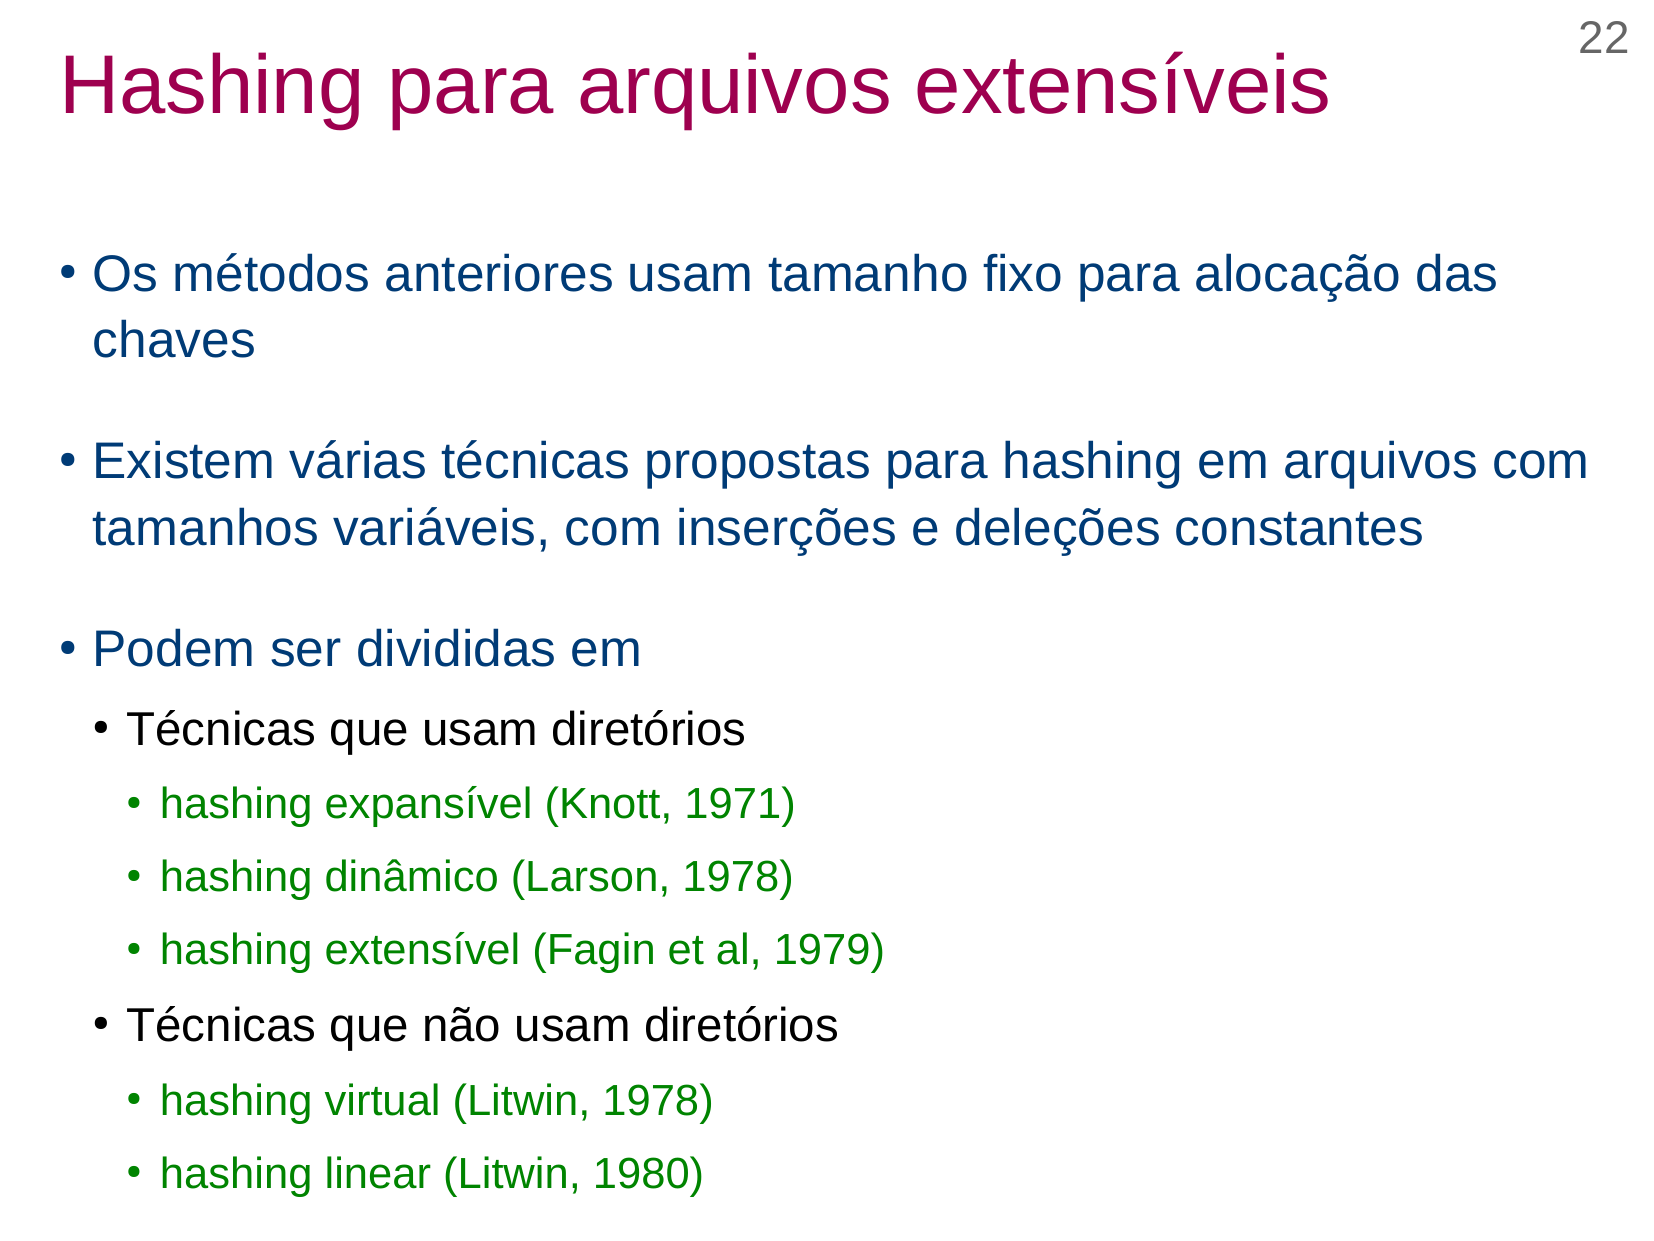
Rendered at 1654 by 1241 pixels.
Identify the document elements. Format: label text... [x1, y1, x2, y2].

title Hashing para arquivos extensíveis [59, 29, 1595, 148]
list Os métodos anteriores usam tamanho fixo para alocação das chaves Existem várias técnicas propostas para hashing em arquivos com tamanhos variáveis, com inserções e deleções constantes Podem ser divididas em Técnicas que usam diretórios hashing expansível (Knott, 1971) hashing dinâmico (Larson, 1978) hashing extensível (Fagin et al, 1979) Técnicas que não usam diretórios hashing virtual (Litwin, 1978) hashing linear (Litwin, 1980) [59, 236, 1595, 1211]
